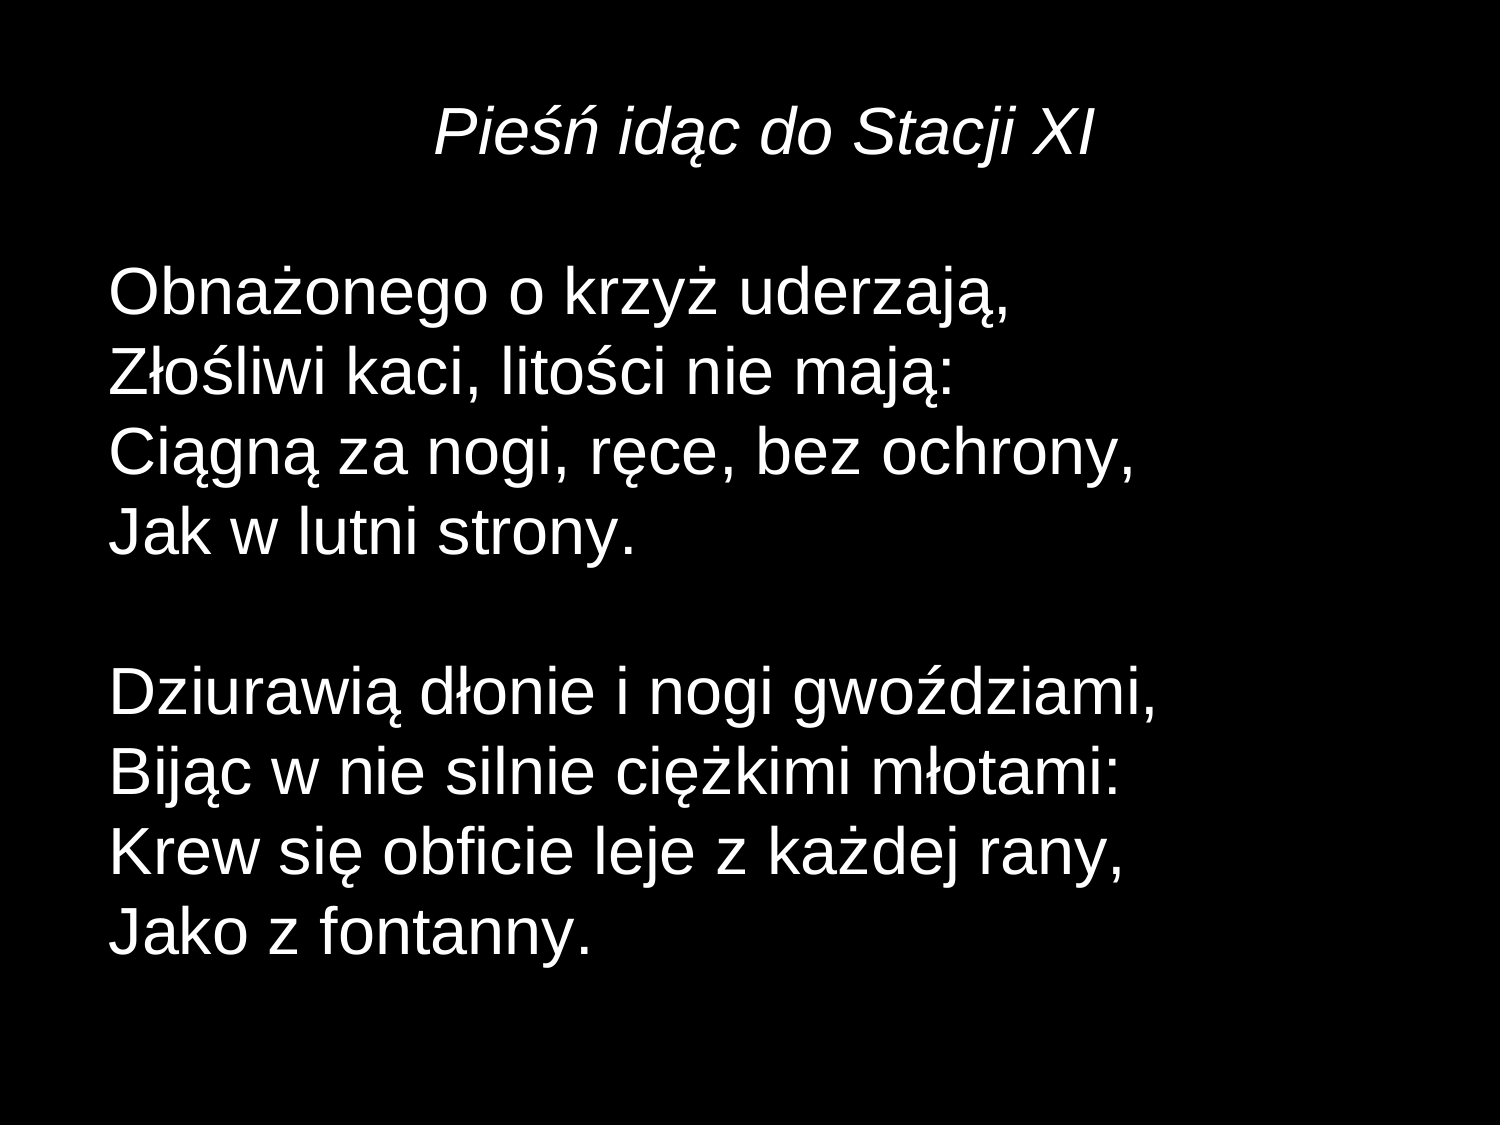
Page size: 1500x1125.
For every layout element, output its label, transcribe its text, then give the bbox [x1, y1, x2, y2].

text_box Pieśń idąc do Stacji XI Obnażonego o krzyż uderzają, Złośliwi kaci, litości nie mają: Ciągną za nogi, ręce, bez ochrony, Jak w lutni strony. Dziurawią dłonie i nogi gwoździami, Bijąc w nie silnie ciężkimi młotami: Krew się obficie leje z każdej rany, Jako z fontanny. [93, 80, 1465, 976]
